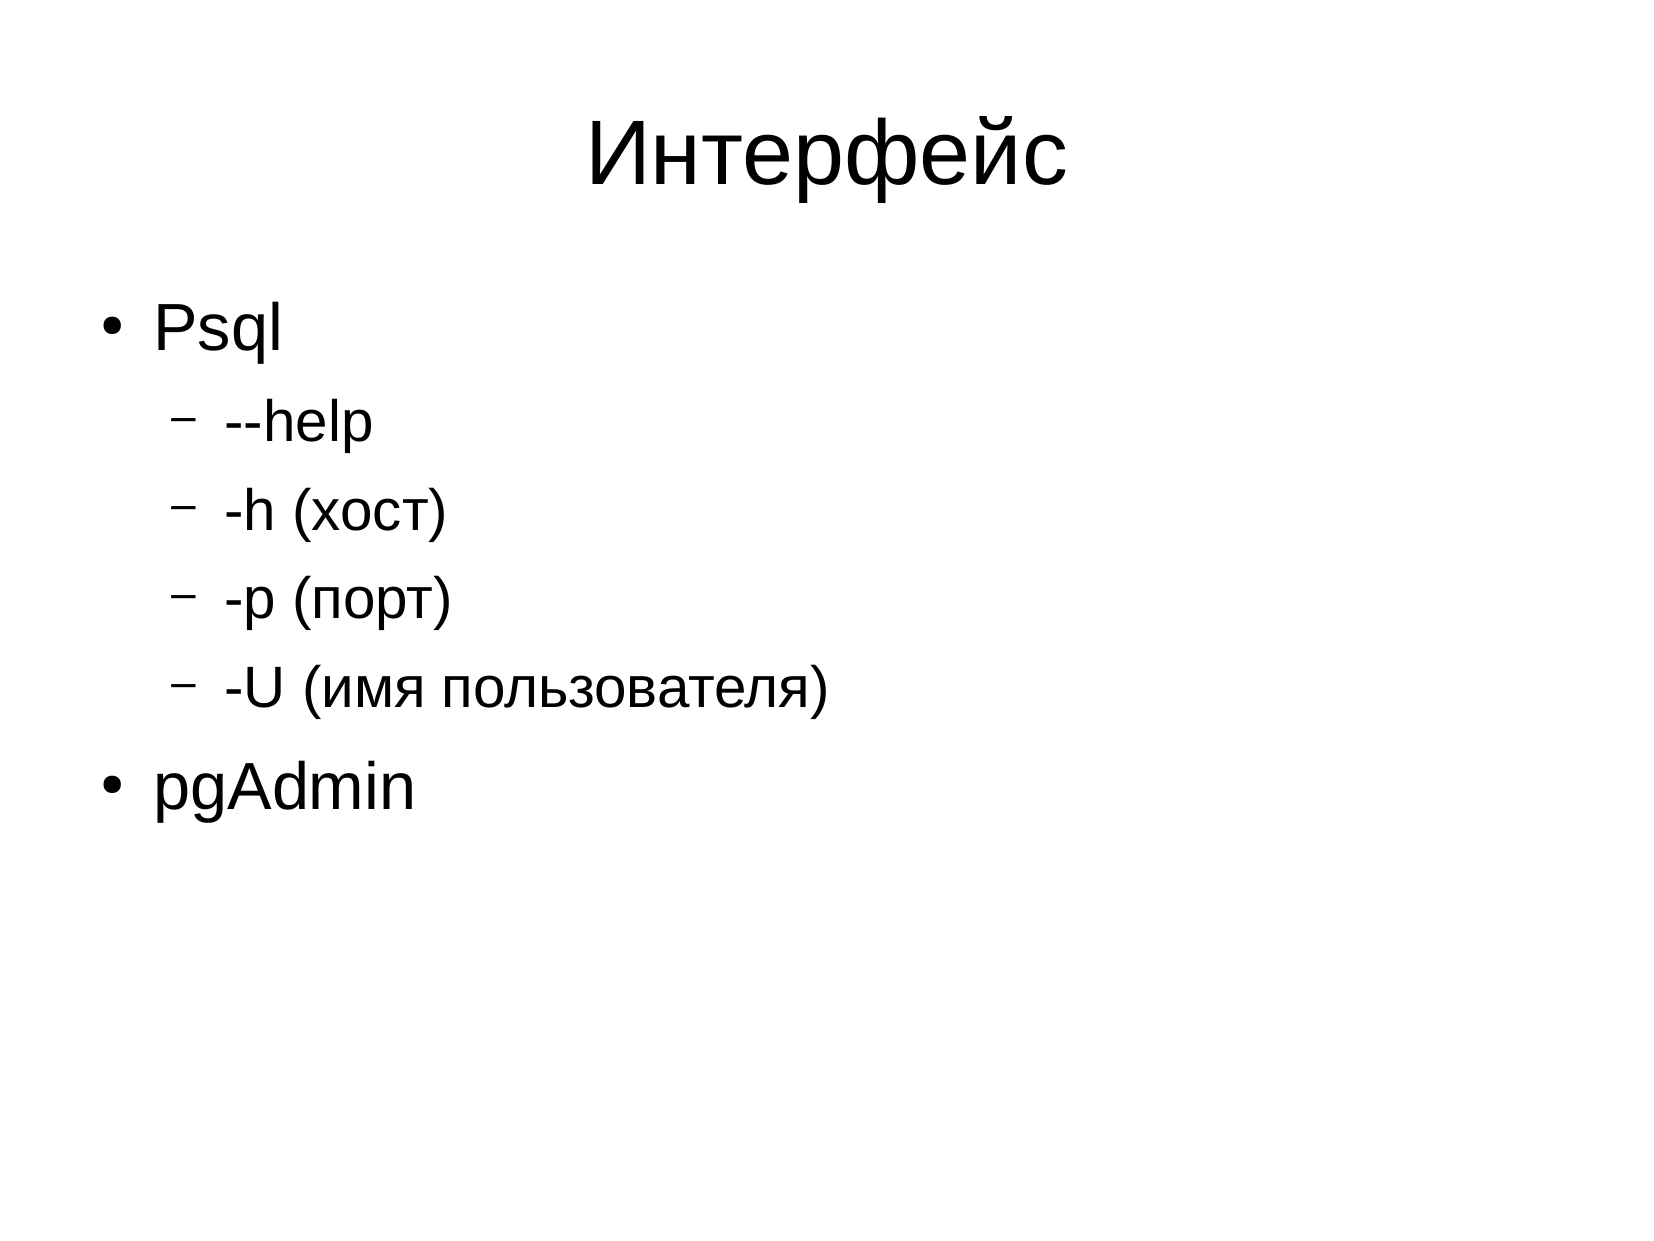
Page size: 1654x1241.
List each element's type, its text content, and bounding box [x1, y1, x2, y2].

list Psql --help -h (хост) -p (порт) -U (имя пользователя) pgAdmin [82, 290, 1571, 1010]
title Интерфейс [82, 49, 1571, 257]
